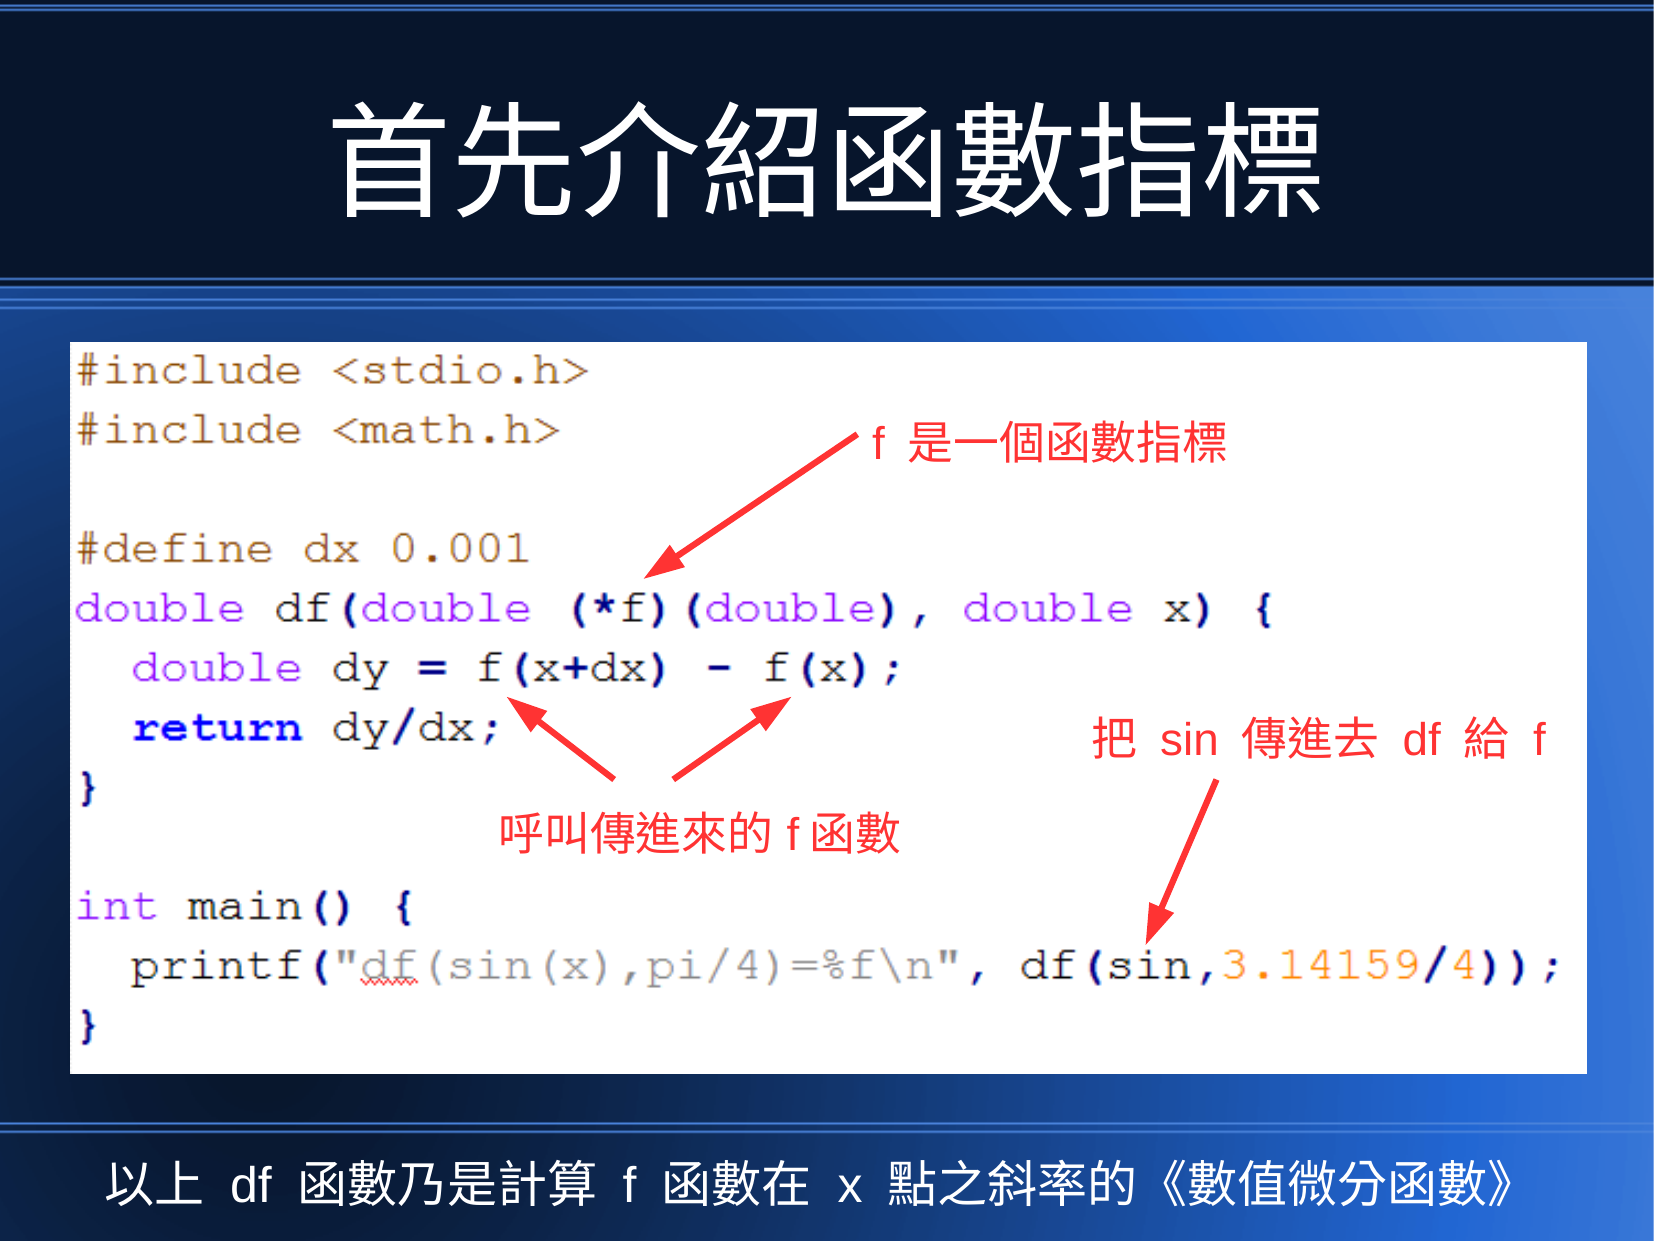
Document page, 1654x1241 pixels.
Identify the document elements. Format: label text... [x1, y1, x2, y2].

text_box 以上 df 函數乃是計算 f 函數在 x 點之斜率的《數值微分函數》 [89, 1136, 1551, 1215]
title 首先介紹函數指標 [82, 49, 1571, 257]
picture [0, 0, 1654, 1241]
text_box f 是一個函數指標 [857, 398, 1243, 472]
text_box 呼叫傳進來的f函數 [484, 789, 915, 863]
text_box 把 sin 傳進去 df 給 f [1076, 695, 1560, 768]
